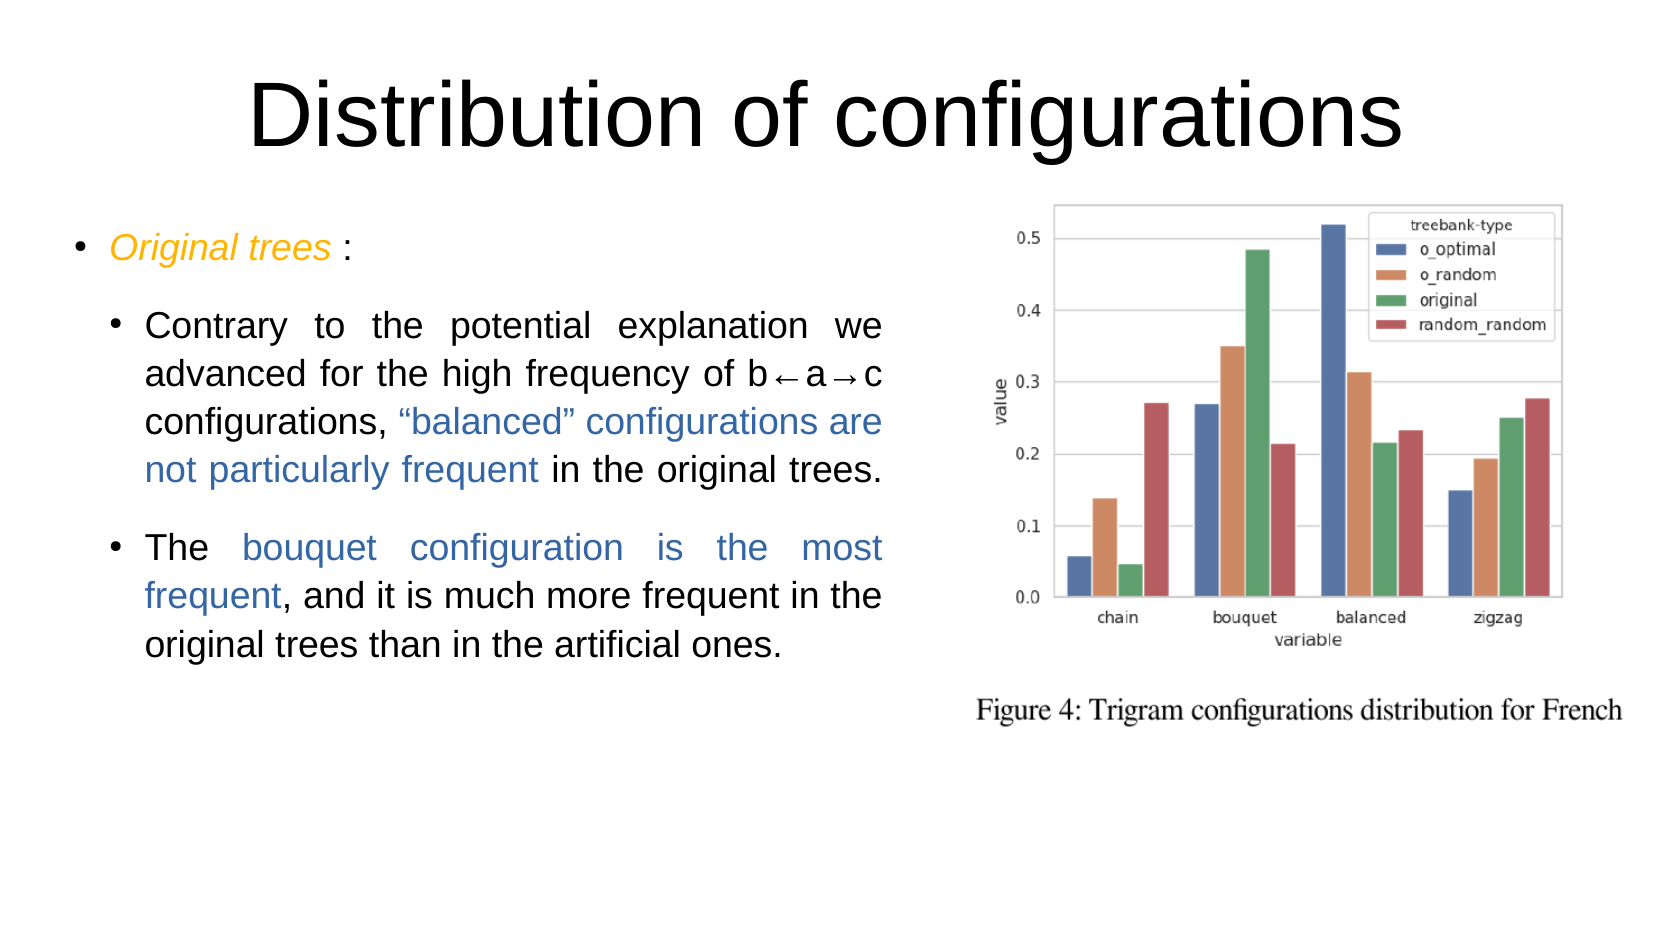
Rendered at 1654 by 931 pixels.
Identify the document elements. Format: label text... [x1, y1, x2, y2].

title Distribution of configurations [82, 37, 1571, 193]
text_box Original trees : Contrary to the potential explanation we advanced for the high frequency of b←a→c configurations, “balanced” configurations are not particularly frequent in the original trees. The bouquet configuration is the most frequent, and it is much more frequent in the original trees than in the artificial ones. [59, 212, 898, 931]
picture [938, 169, 1654, 756]
